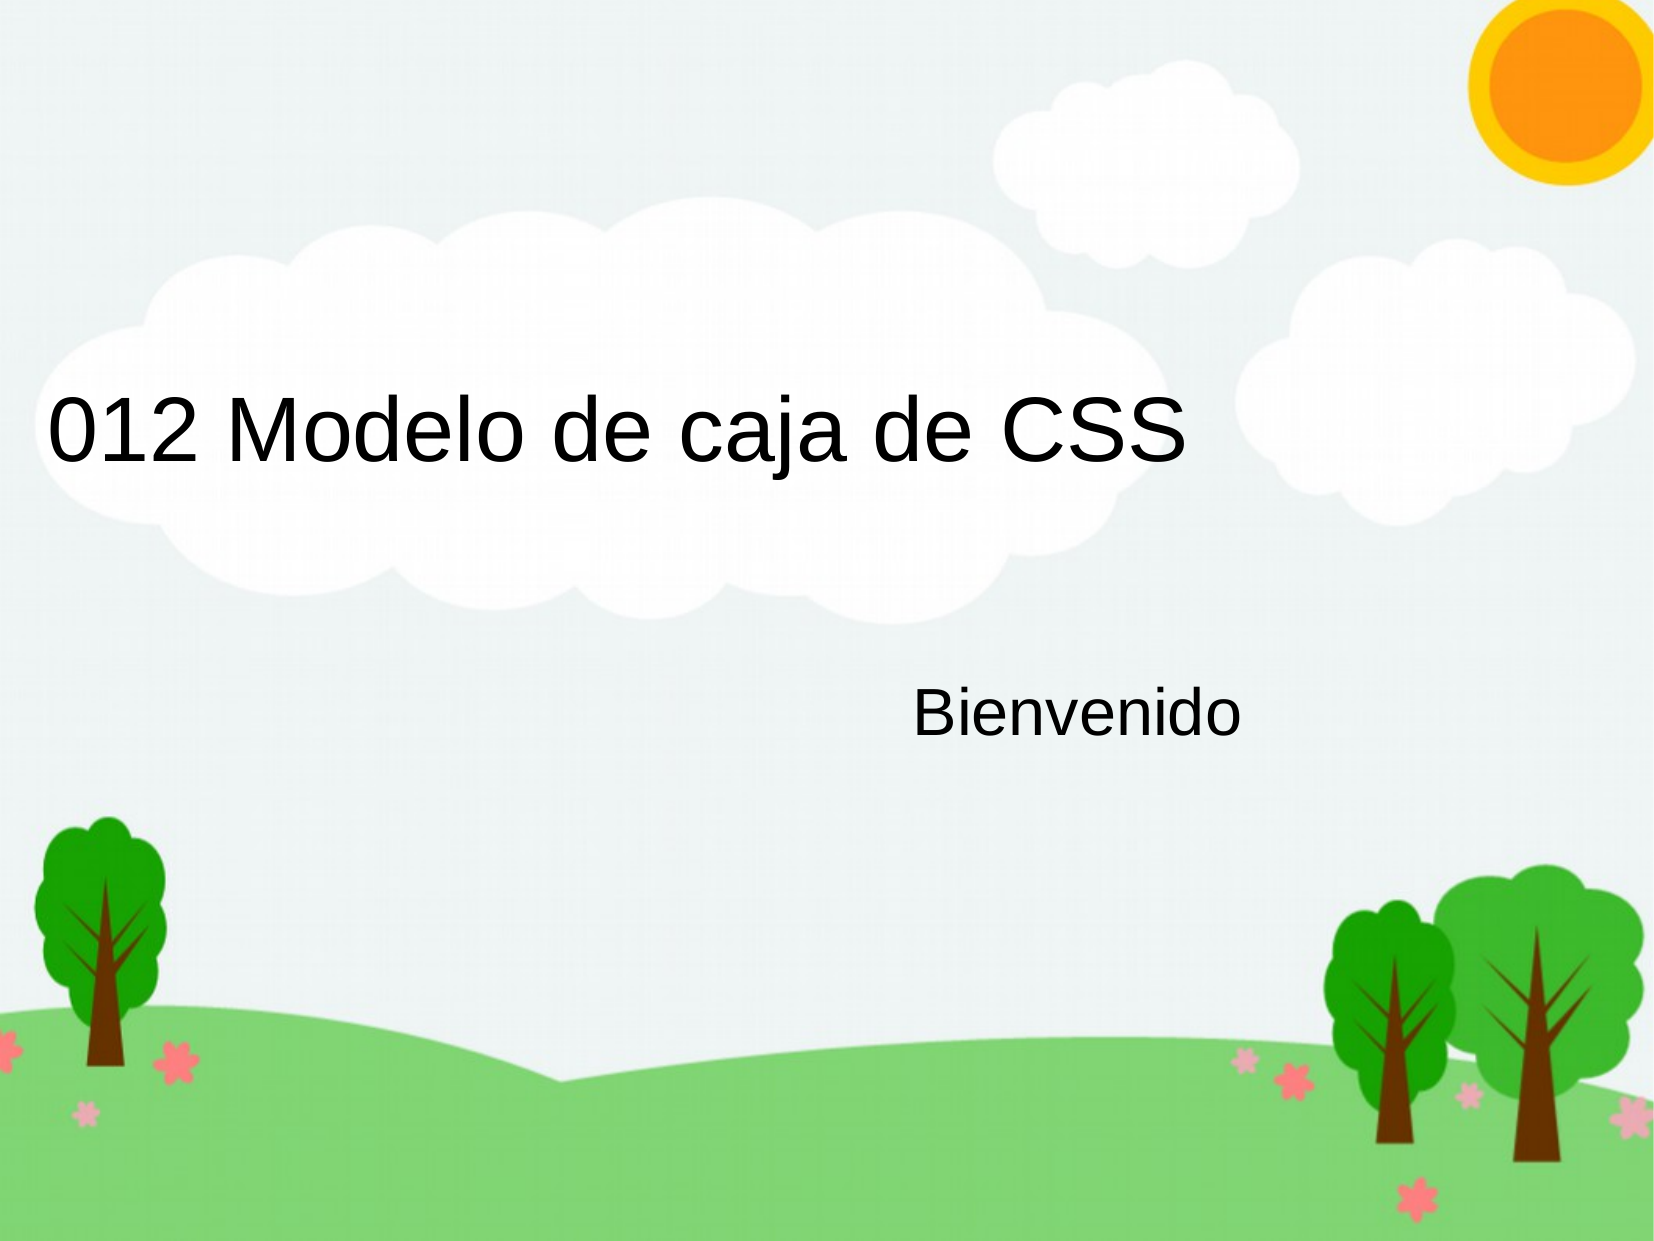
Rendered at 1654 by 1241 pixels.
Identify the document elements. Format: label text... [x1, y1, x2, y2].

picture [0, 0, 1654, 1241]
title 012 Modelo de caja de CSS [47, 283, 1512, 577]
subtitle Bienvenido [661, 632, 1512, 792]
